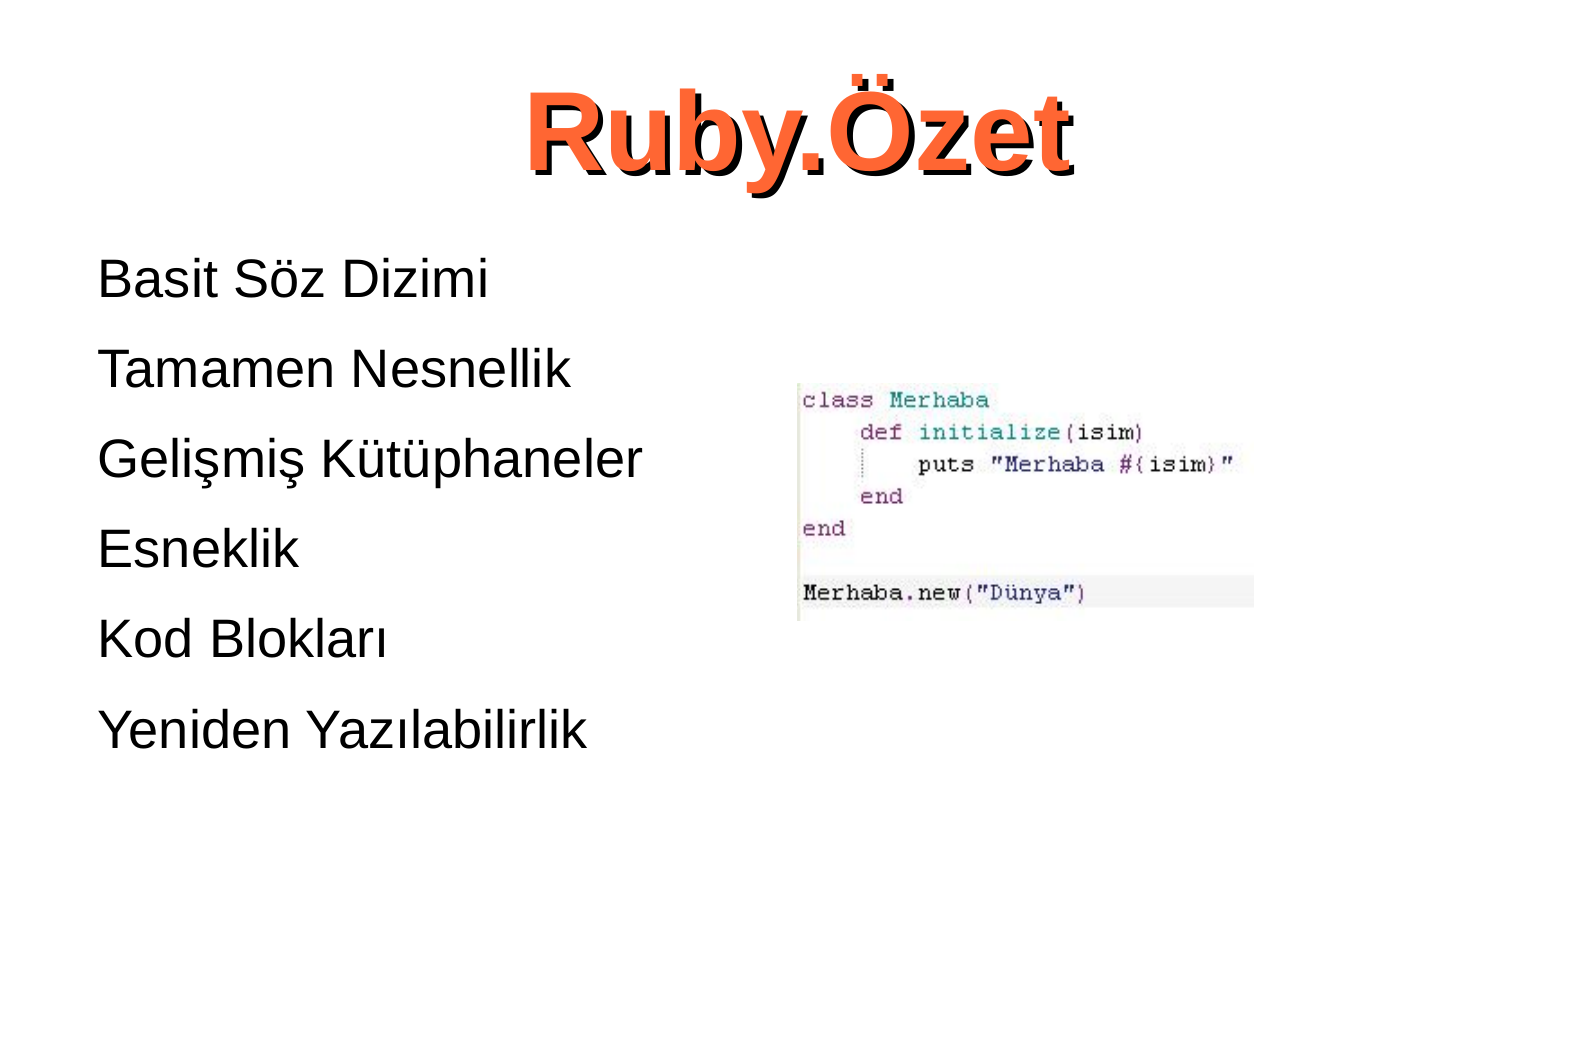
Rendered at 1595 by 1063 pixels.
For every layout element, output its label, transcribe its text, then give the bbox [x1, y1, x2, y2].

title Ruby.Özet [79, 42, 1515, 220]
list Basit Söz Dizimi Tamamen Nesnellik Gelişmiş Kütüphaneler Esneklik Kod Blokları Yeniden Yazılabilirlik [79, 248, 1515, 951]
picture [797, 383, 1254, 621]
